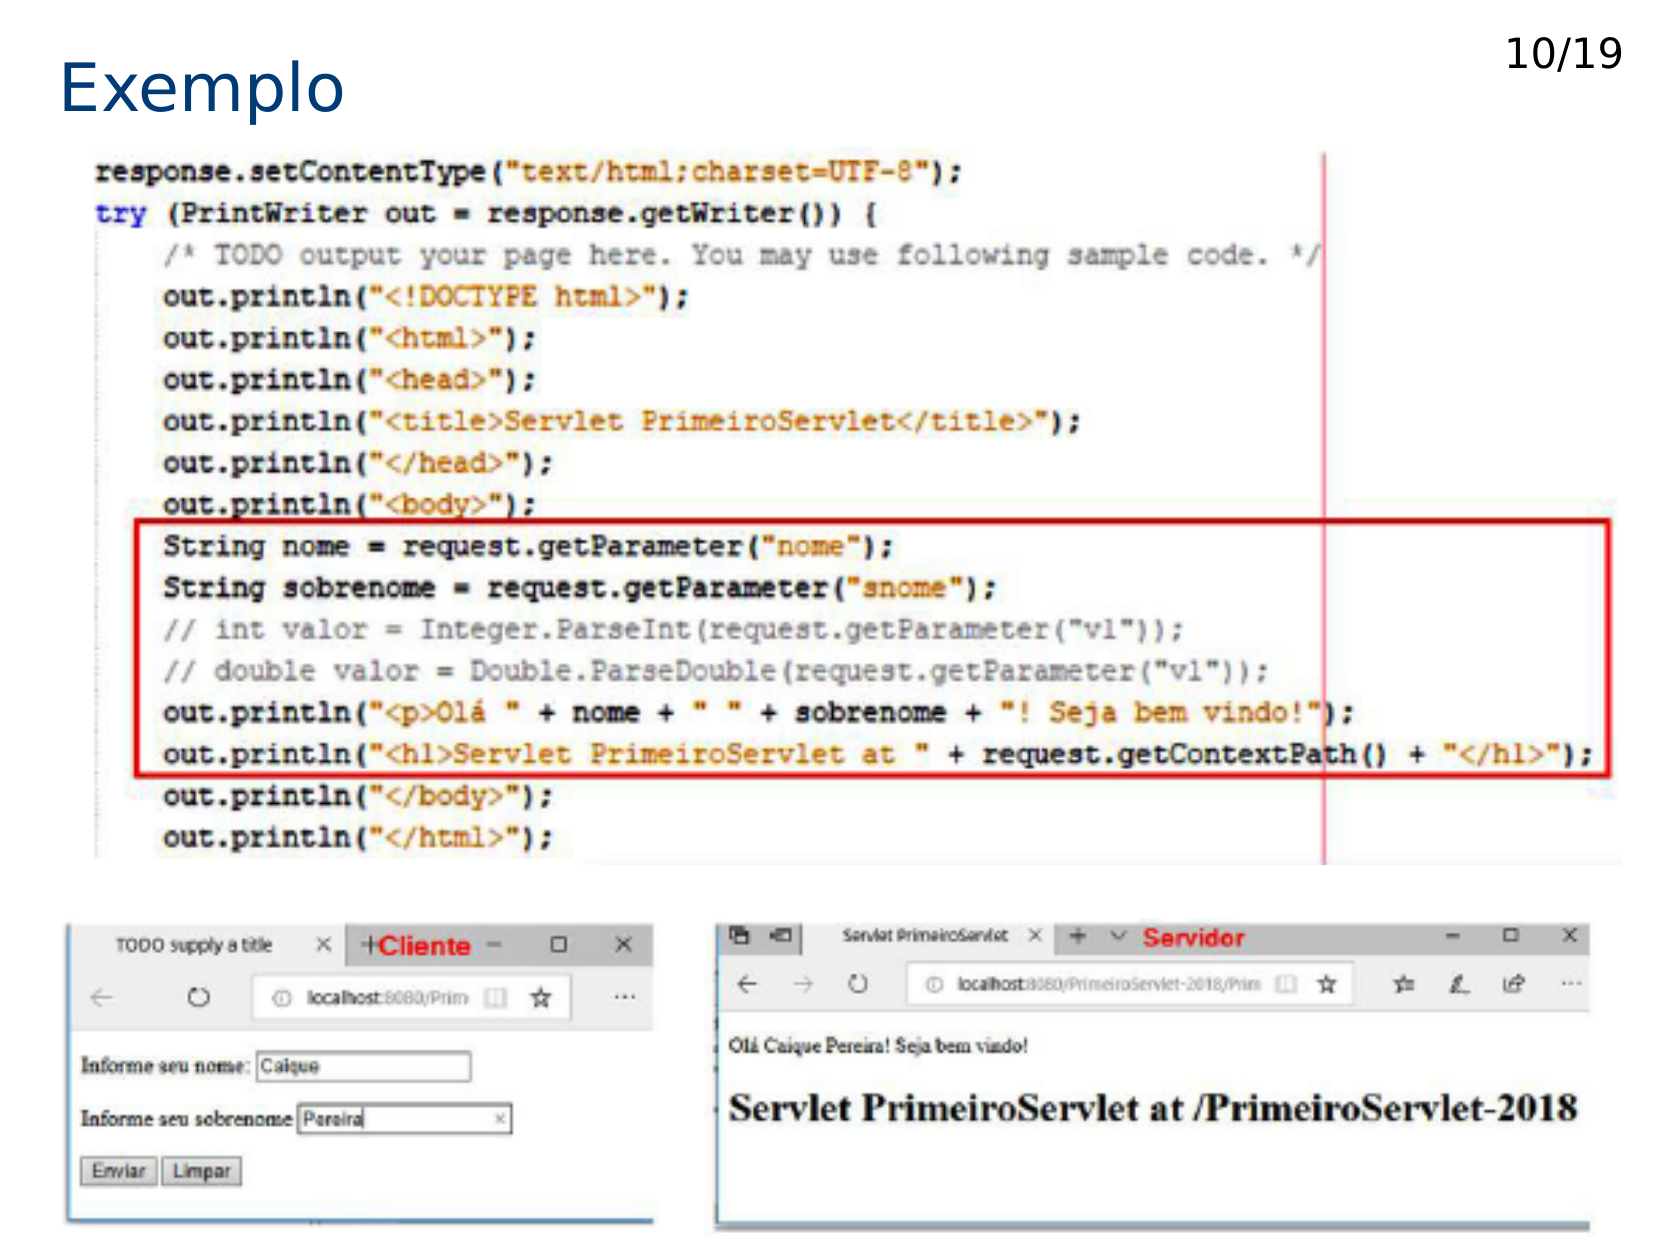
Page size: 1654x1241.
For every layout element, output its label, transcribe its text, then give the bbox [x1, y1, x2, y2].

title Exemplo [59, 29, 1506, 147]
picture [59, 147, 1622, 865]
picture [59, 918, 1596, 1241]
